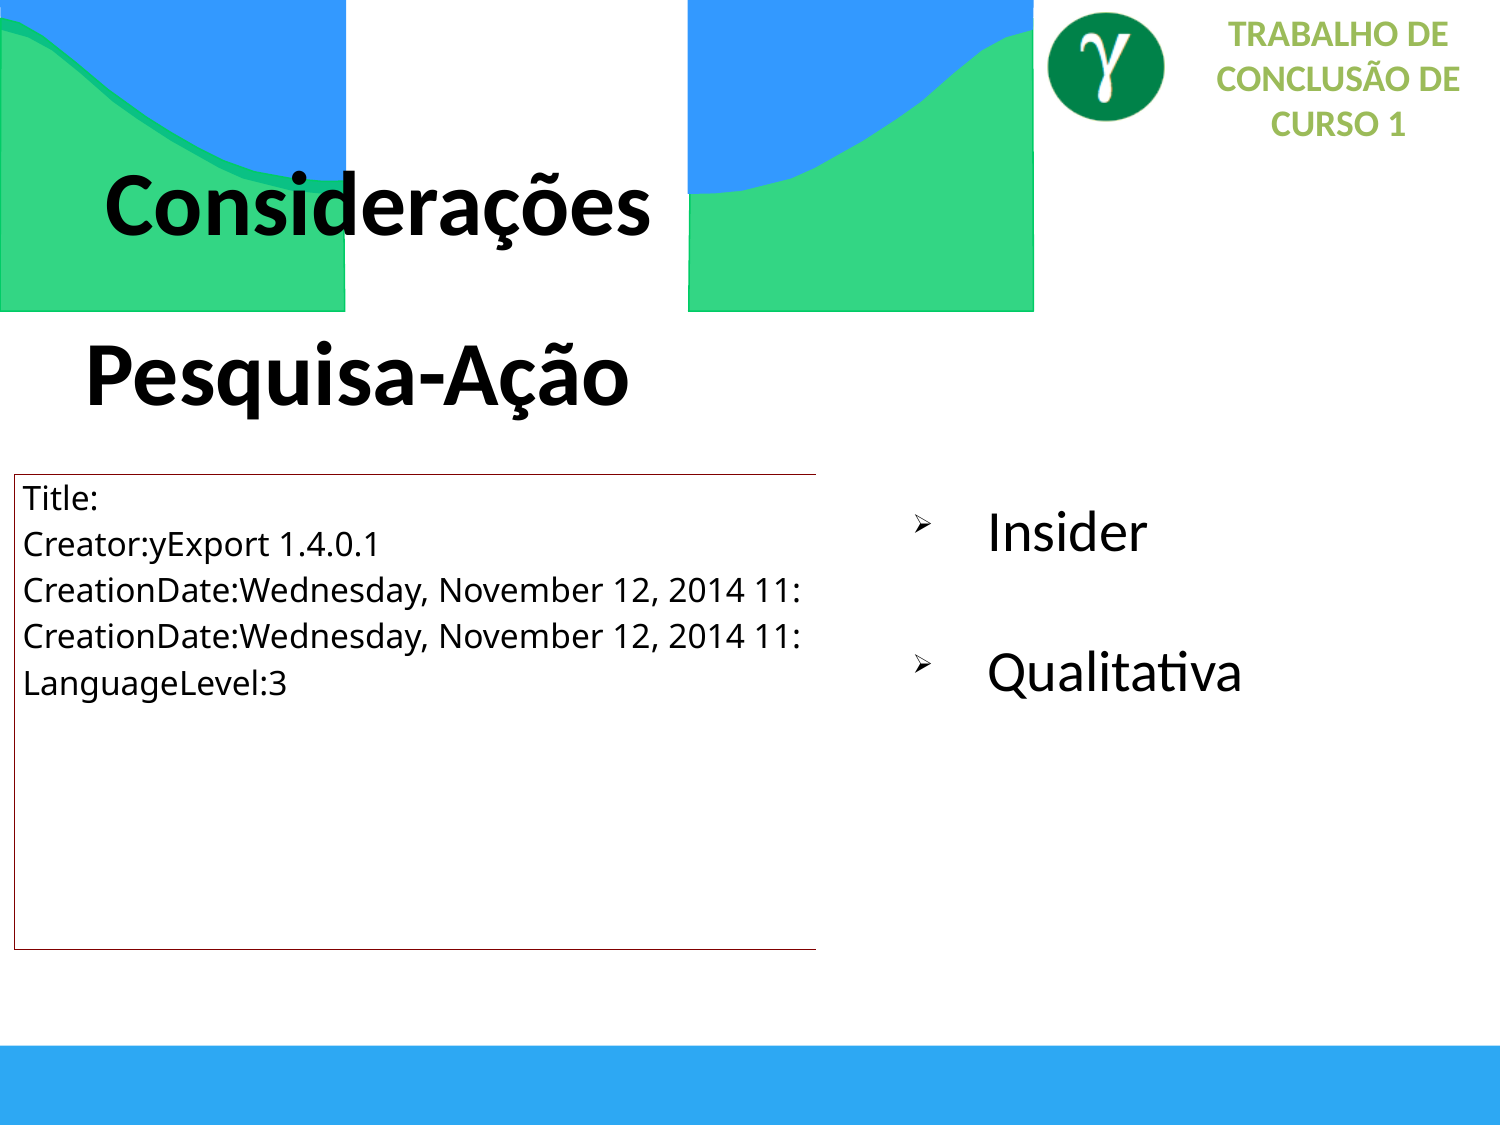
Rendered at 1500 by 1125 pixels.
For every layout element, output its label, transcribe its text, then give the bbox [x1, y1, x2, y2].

picture [1033, 0, 1178, 118]
text_box TRABALHO DE CONCLUSÃO DE CURSO 1 [1178, 1, 1500, 197]
text_box [0, 0, 346, 312]
text_box [688, 0, 1033, 118]
text_box Insider Qualitativa [897, 485, 1445, 751]
picture [11, 472, 816, 950]
text_box [689, 280, 1034, 287]
text_box Considerações [90, 118, 1366, 280]
text_box [0, 1045, 1500, 1125]
text_box Pesquisa-Ação [70, 287, 1346, 449]
